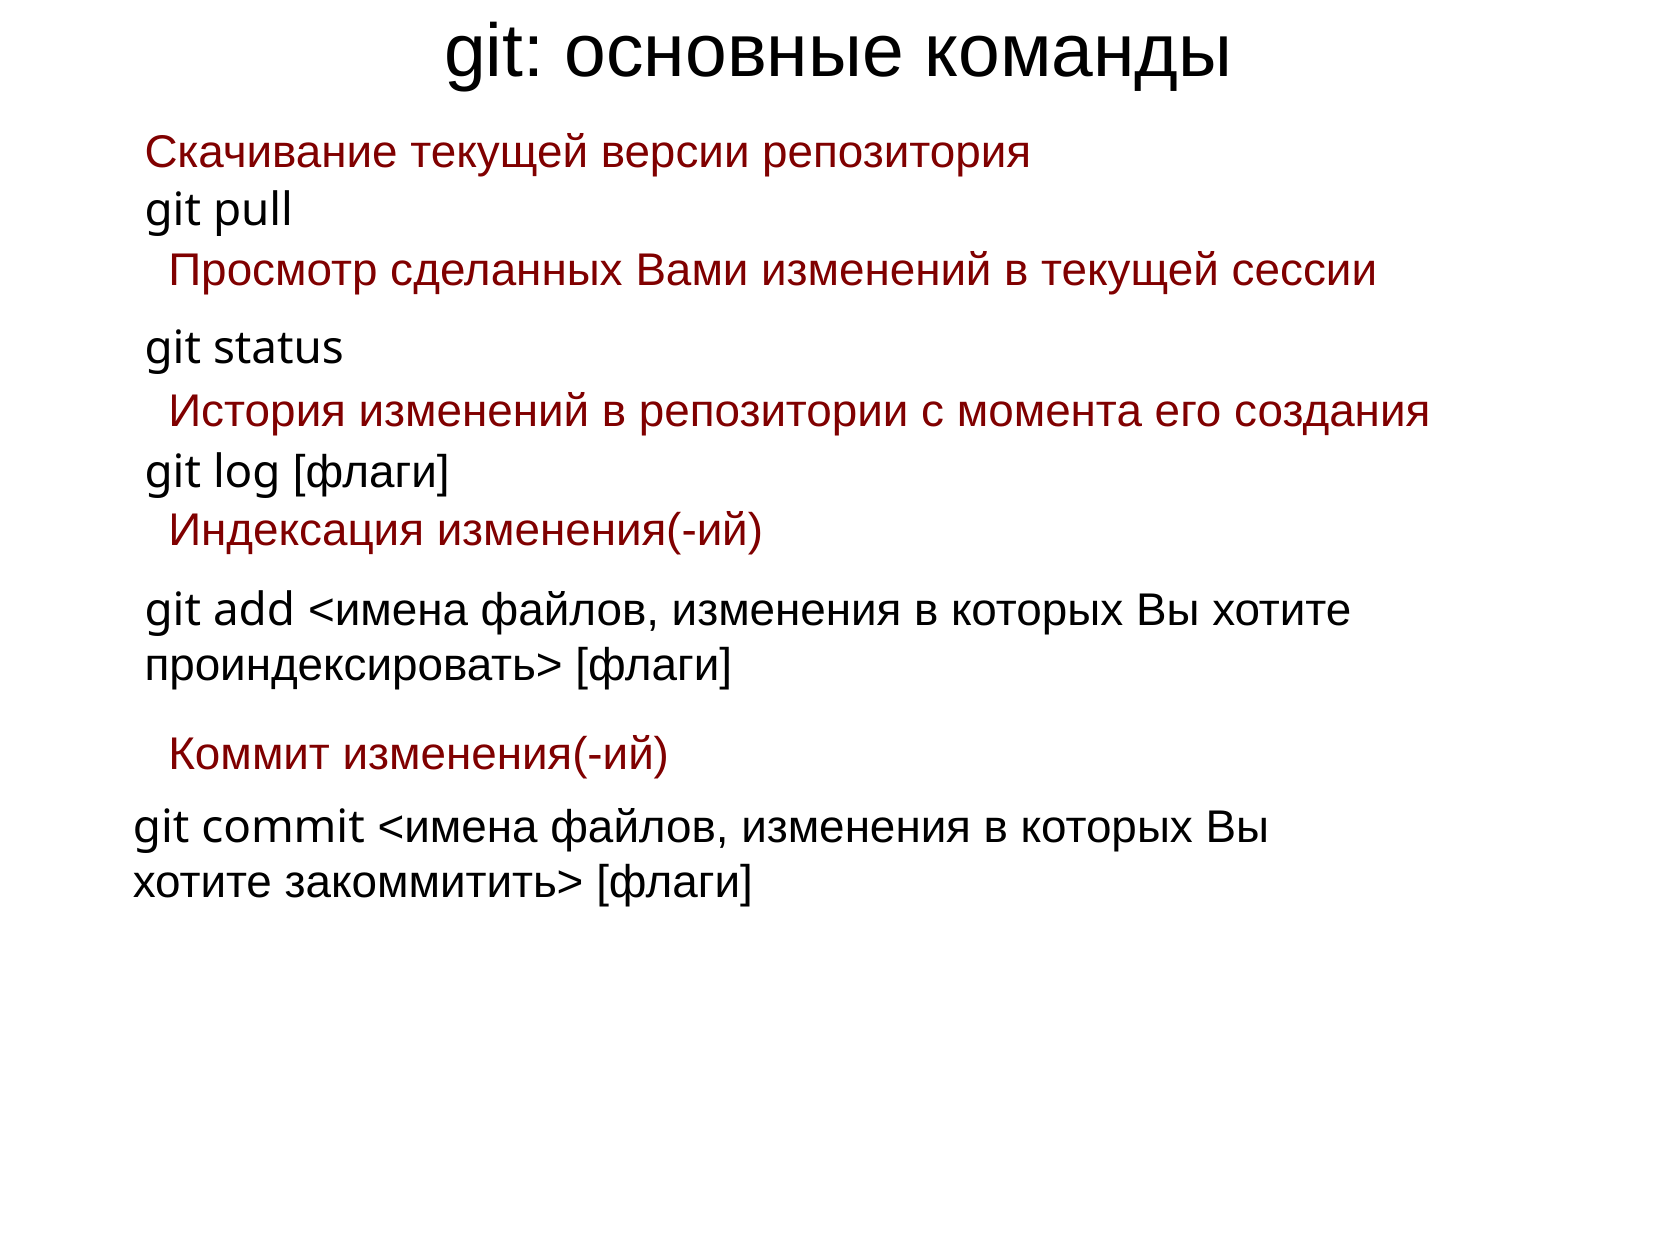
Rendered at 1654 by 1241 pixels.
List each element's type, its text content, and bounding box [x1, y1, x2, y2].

text_box Просмотр сделанных Вами изменений в текущей сессии [153, 236, 1489, 303]
text_box История изменений в репозитории с момента его создания [153, 377, 1489, 445]
text_box git pull [129, 168, 1560, 378]
text_box git commit <имена файлов, изменения в которых Вы хотите закоммитить> [флаги] [118, 786, 1394, 911]
title git: основные команды [94, 0, 1583, 154]
text_box Коммит изменения(-ий) [153, 720, 1501, 787]
text_box git log [флаги] [129, 431, 1323, 504]
text_box Индексация изменения(-ий) [153, 496, 1501, 563]
text_box git add <имена файлов, изменения в которых Вы хотите проиндексировать> [флаги] [129, 569, 1501, 694]
text_box Скачивание текущей версии репозитория [129, 118, 1465, 185]
text_box git status [129, 307, 1536, 373]
